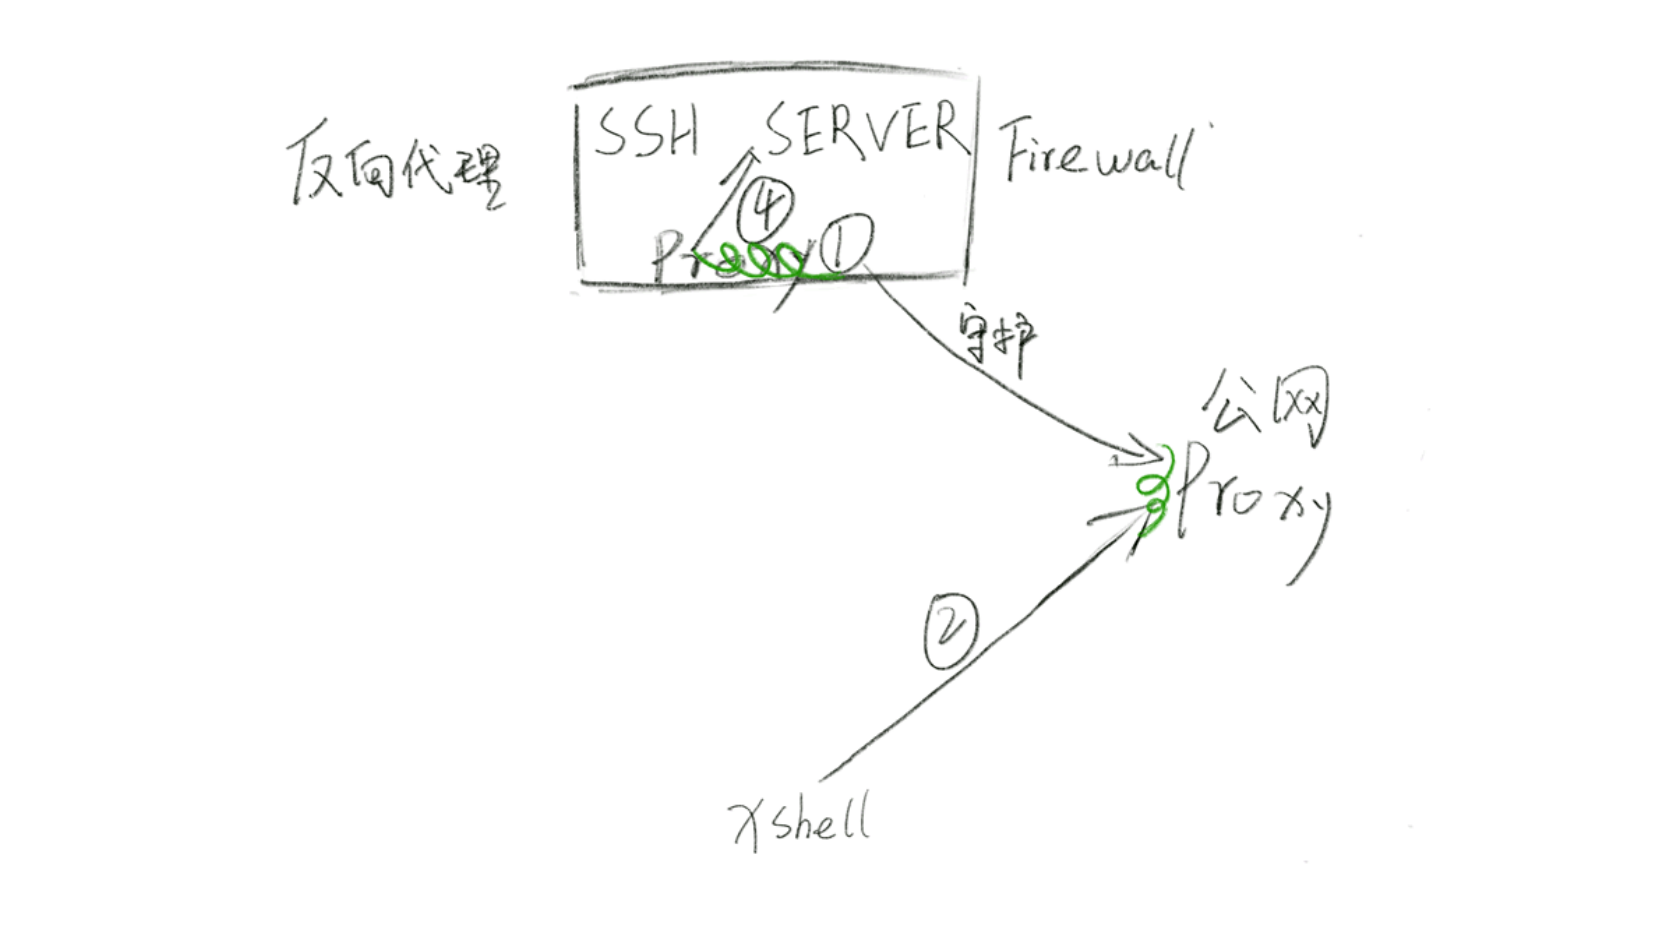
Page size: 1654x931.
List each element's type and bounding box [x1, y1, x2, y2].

picture [208, 1, 1450, 931]
